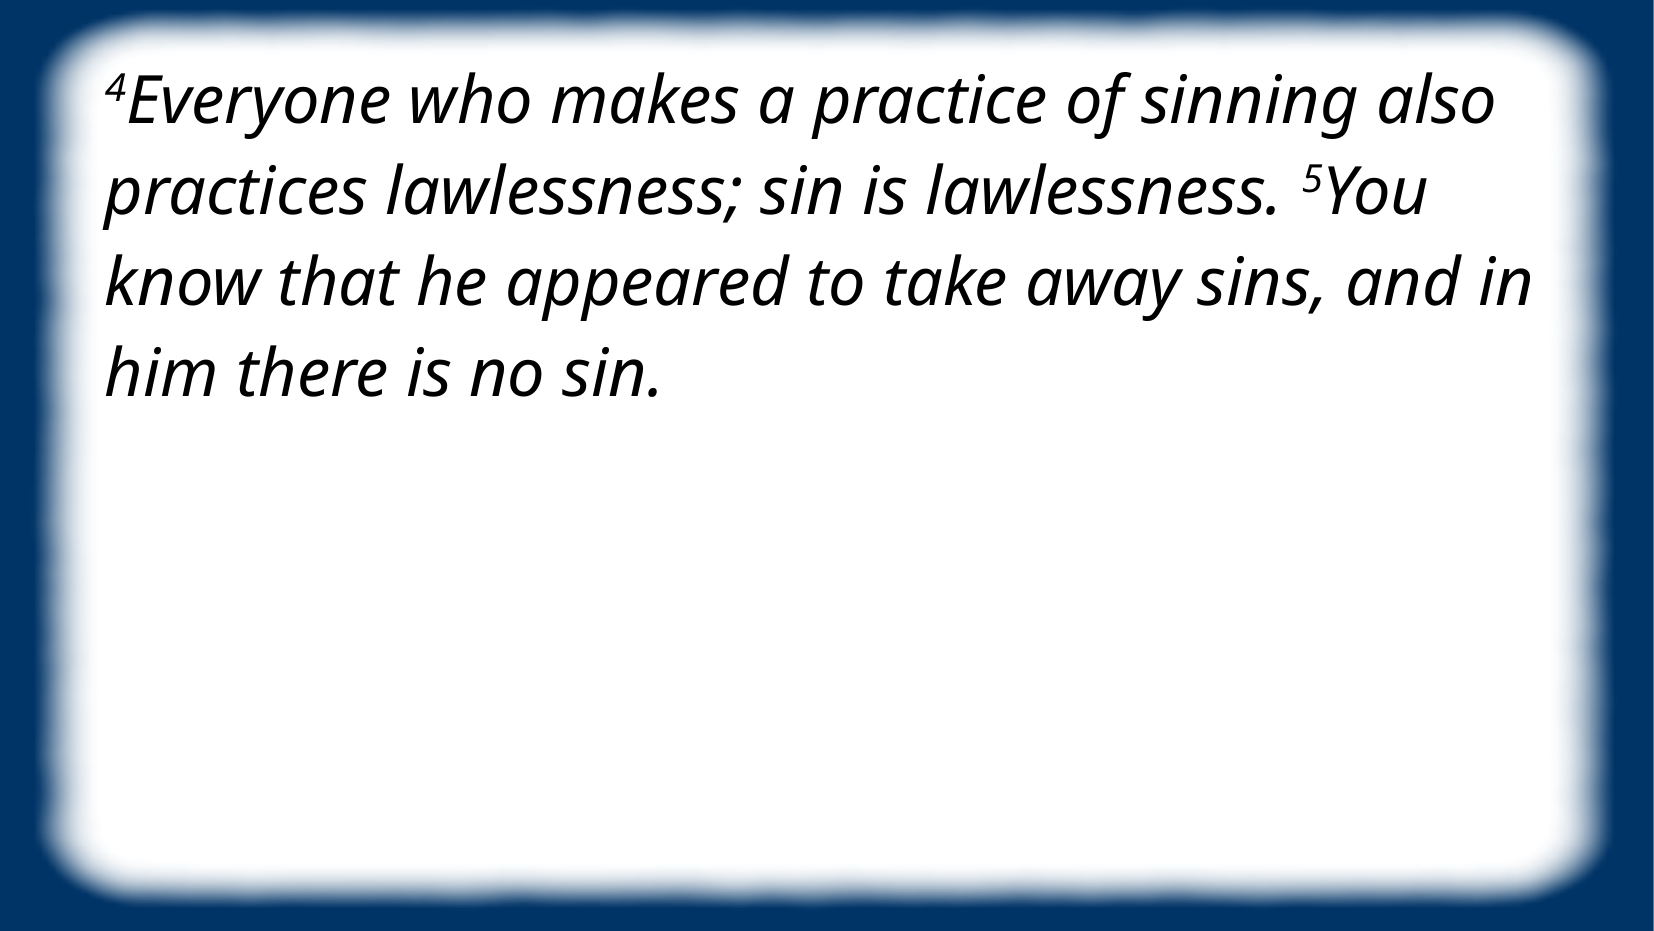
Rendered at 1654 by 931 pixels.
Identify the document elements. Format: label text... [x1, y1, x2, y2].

text_box 4Everyone who makes a practice of sinning also practices lawlessness; sin is lawlessness. 5You know that he appeared to take away sins, and in him there is no sin. [90, 45, 1591, 415]
picture [0, 0, 1654, 931]
